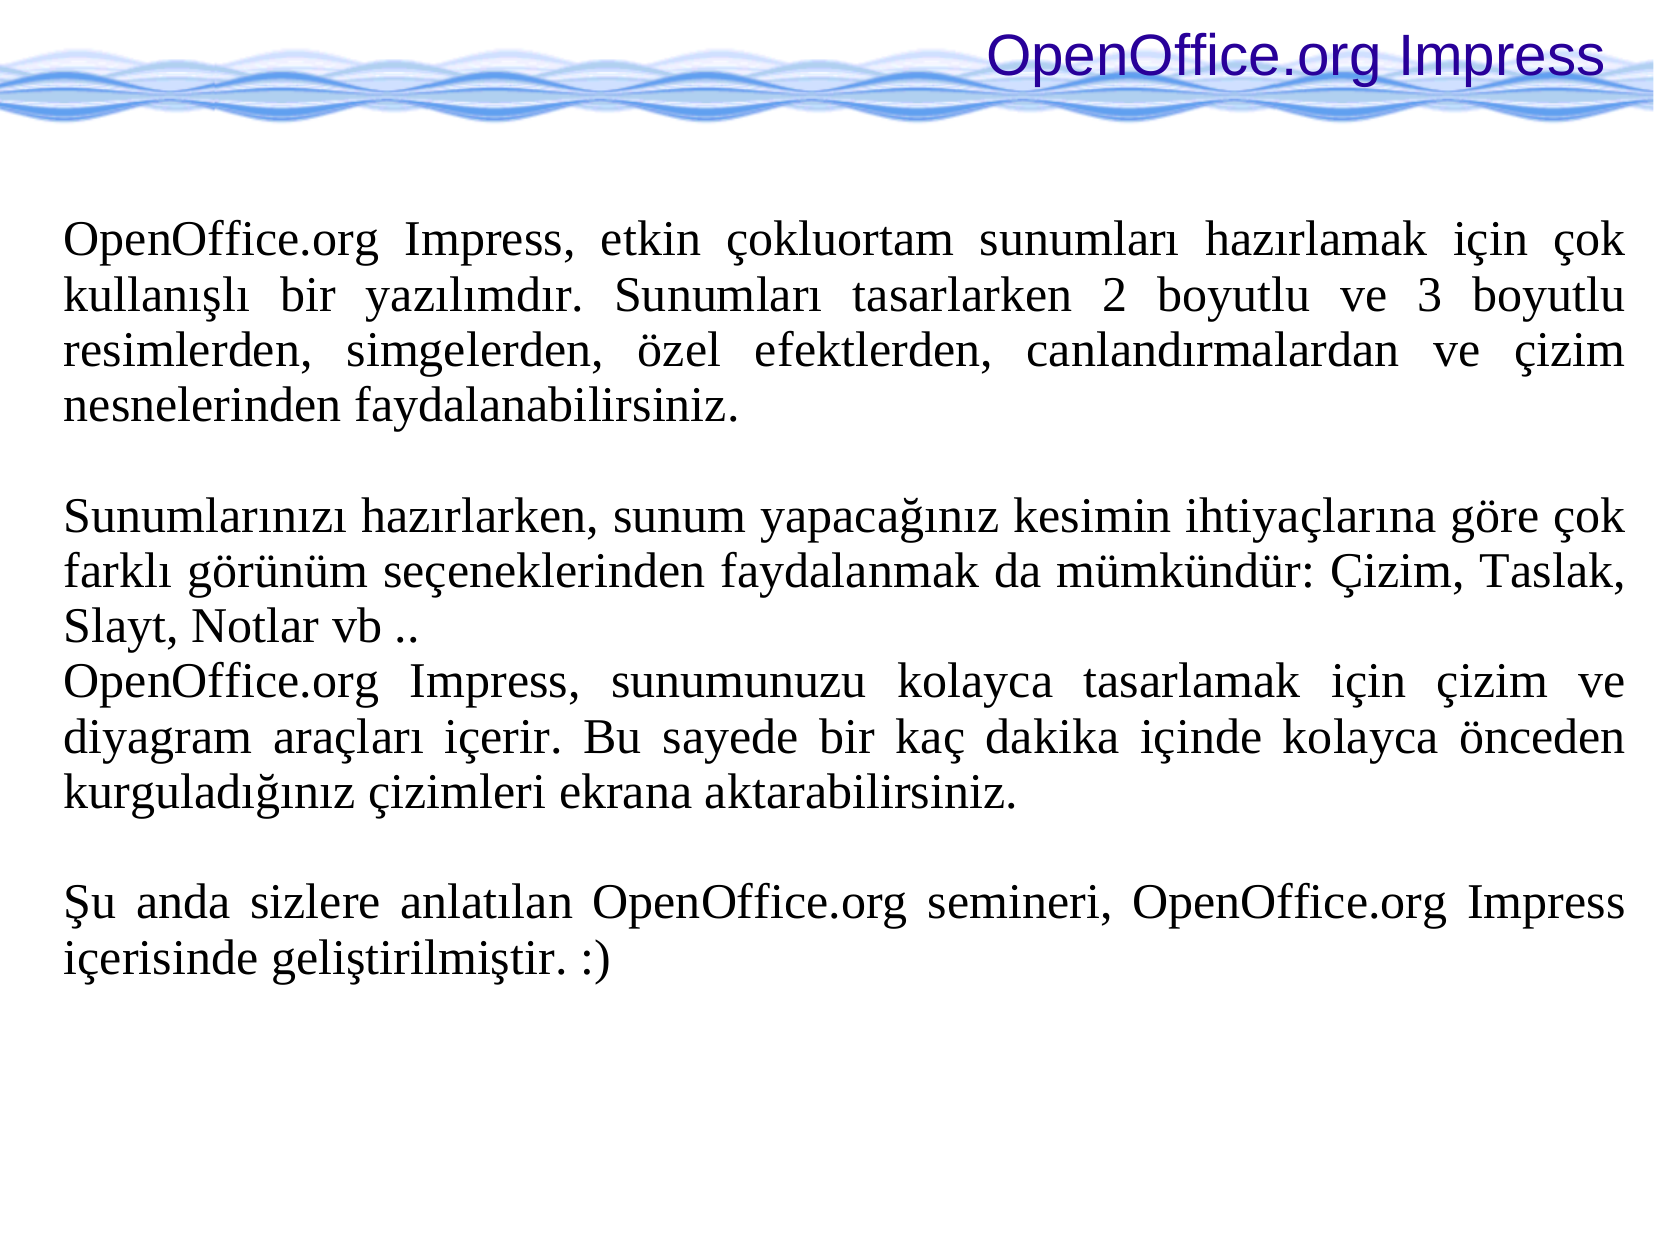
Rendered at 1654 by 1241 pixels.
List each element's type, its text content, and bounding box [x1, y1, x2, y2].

picture [0, 41, 1654, 129]
text_box OpenOffice.org Impress [767, 15, 1654, 96]
text_box OpenOffice.org Impress, etkin çokluortam sunumları hazırlamak için çok kullanışlı bir yazılımdır. Sunumları tasarlarken 2 boyutlu ve 3 boyutlu resimlerden, simgelerden, özel efektlerden, canlandırmalardan ve çizim nesnelerinden faydalanabilirsiniz. Sunumlarınızı hazırlarken, sunum yapacağınız kesimin ihtiyaçlarına göre çok farklı görünüm seçeneklerinden faydalanmak da mümkündür: Çizim, Taslak, Slayt, Notlar vb .. OpenOffice.org Impress, sunumunuzu kolayca tasarlamak için çizim ve diyagram araçları içerir. Bu sayede bir kaç dakika içinde kolayca önceden kurguladığınız çizimleri ekrana aktarabilirsiniz. Şu anda sizlere anlatılan OpenOffice.org semineri, OpenOffice.org Impress içerisinde geliştirilmiştir. :) [48, 203, 1642, 1007]
